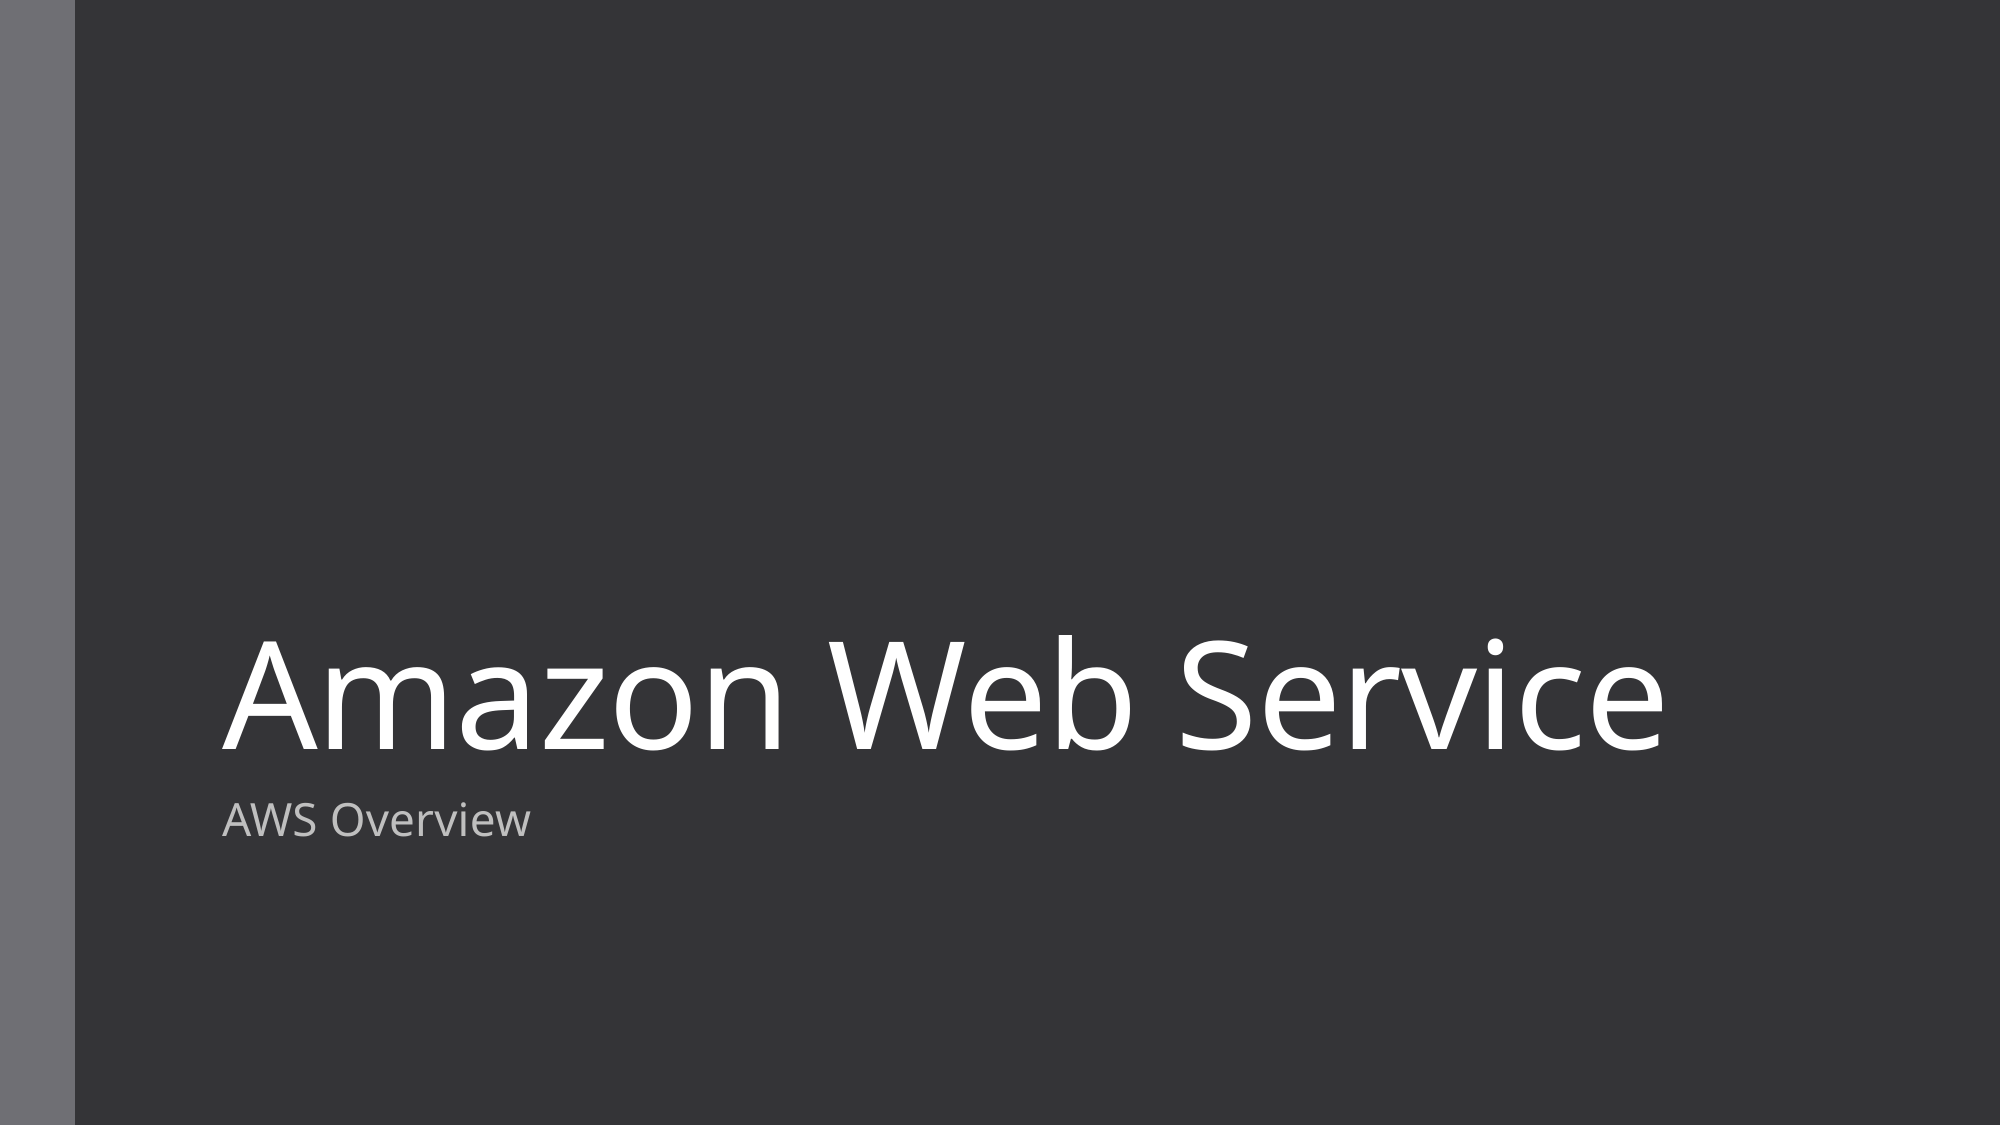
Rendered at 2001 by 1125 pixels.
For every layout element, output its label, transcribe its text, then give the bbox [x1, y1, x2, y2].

title Amazon Web Service [206, 124, 1752, 787]
subtitle AWS Overview [206, 787, 1752, 1065]
